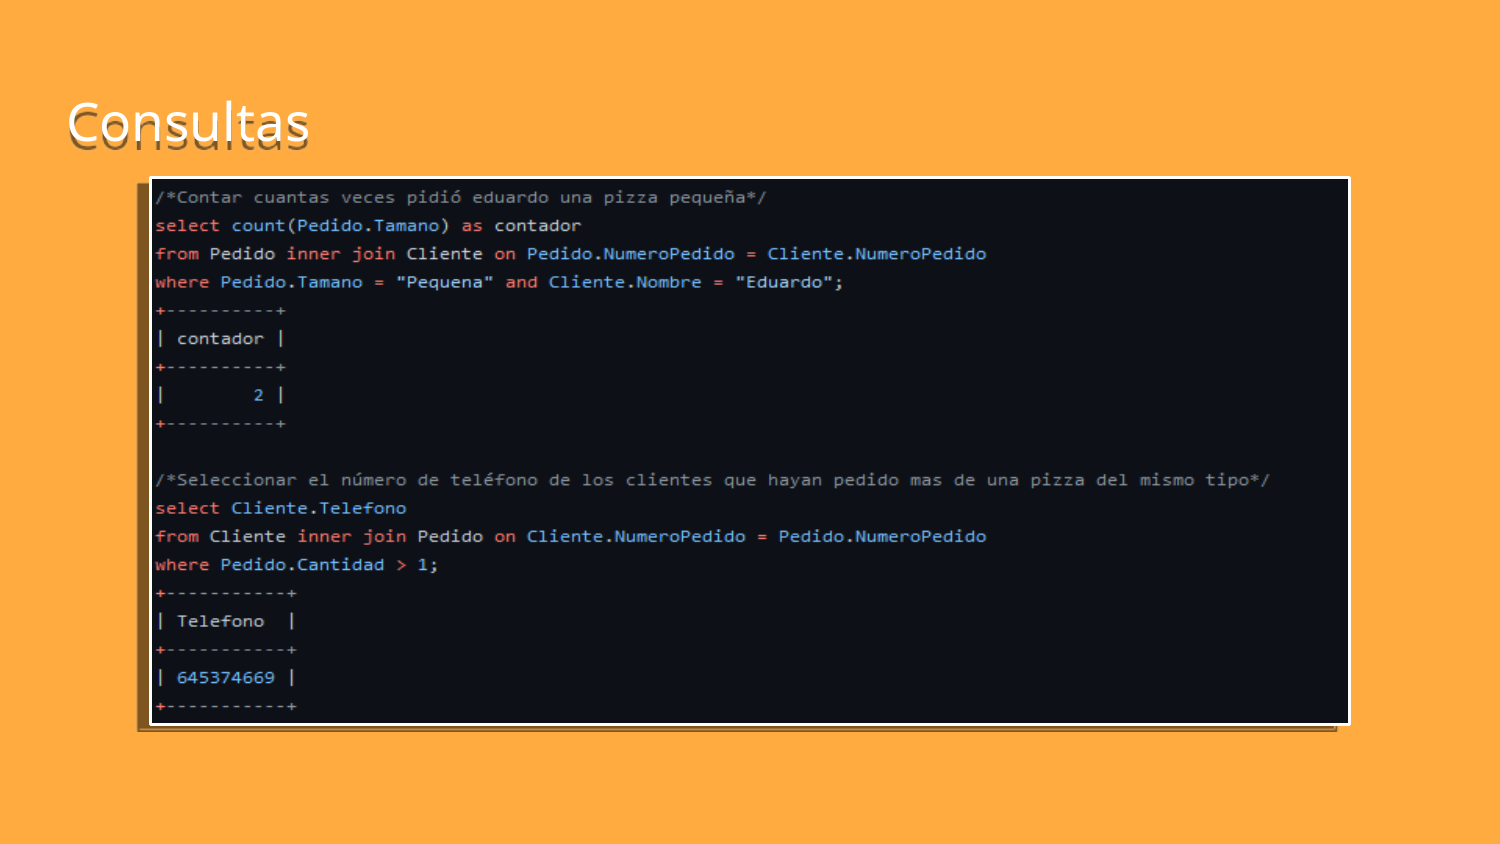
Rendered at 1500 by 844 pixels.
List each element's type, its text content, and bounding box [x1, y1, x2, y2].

title Consultas [51, 72, 1449, 167]
list [51, 189, 1449, 750]
picture [152, 179, 1348, 723]
